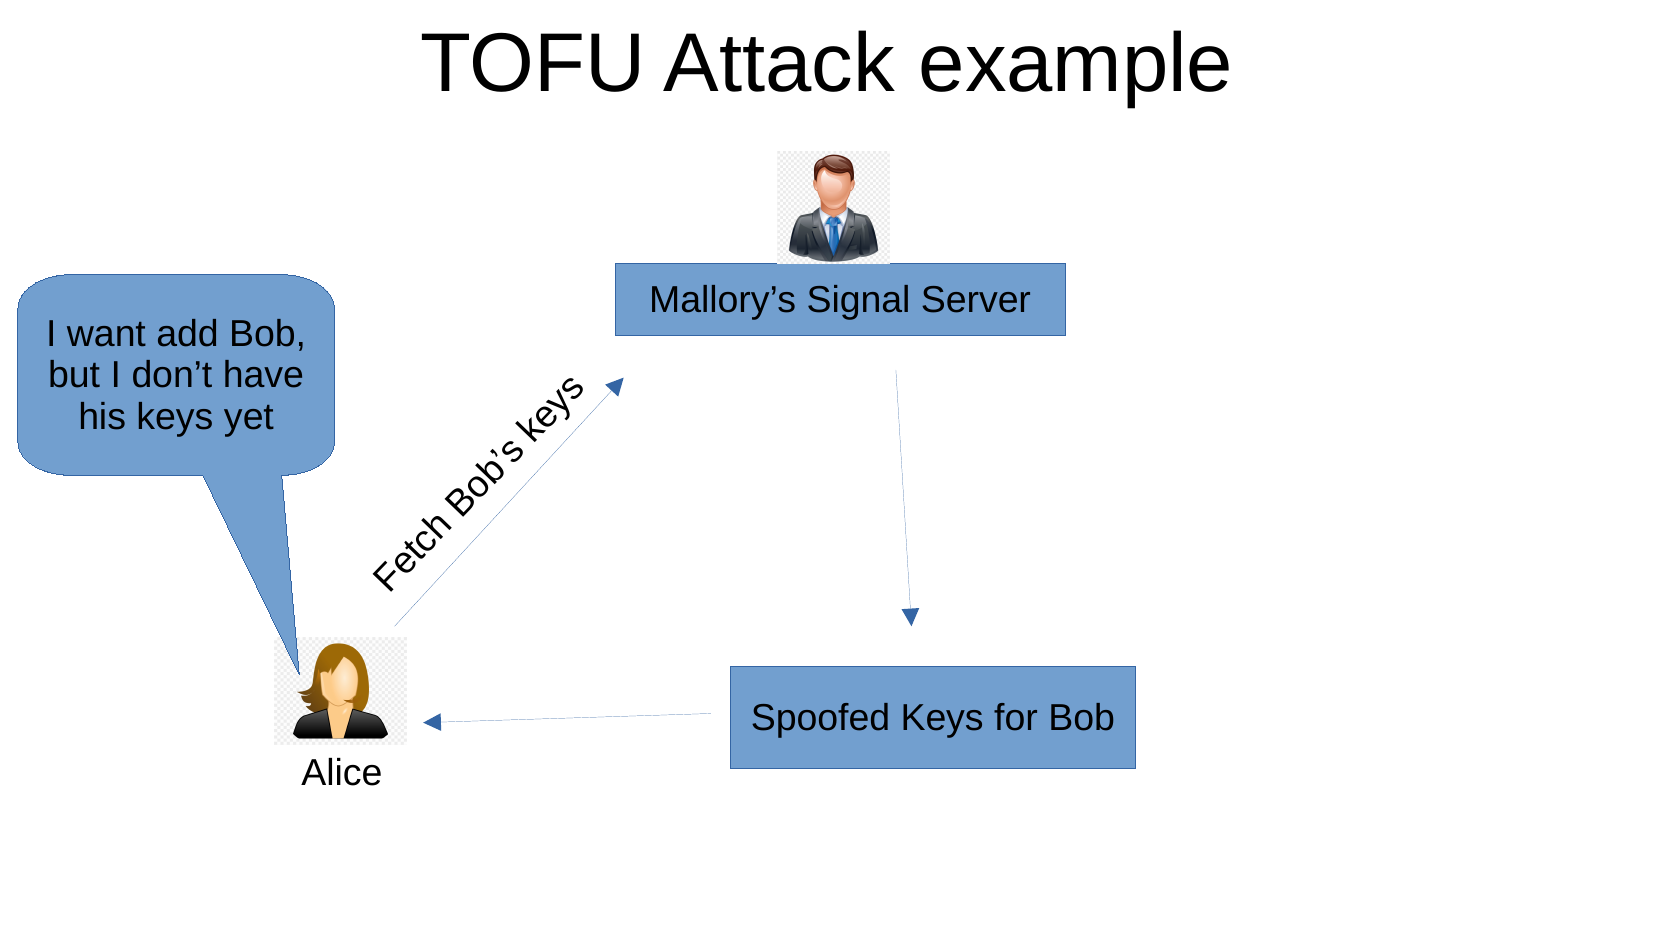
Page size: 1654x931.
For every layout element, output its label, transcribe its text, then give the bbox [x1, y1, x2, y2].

text_box Spoofed Keys for Bob [730, 666, 1136, 769]
text_box Fetch Bob’s keys [349, 327, 630, 616]
picture [777, 151, 890, 264]
text_box I want add Bob, but I don’t have his keys yet [17, 274, 335, 675]
text_box Mallory’s Signal Server [615, 263, 1066, 336]
title TOFU Attack example [82, 8, 1571, 117]
text_box Alice [286, 744, 398, 802]
picture [274, 637, 407, 745]
